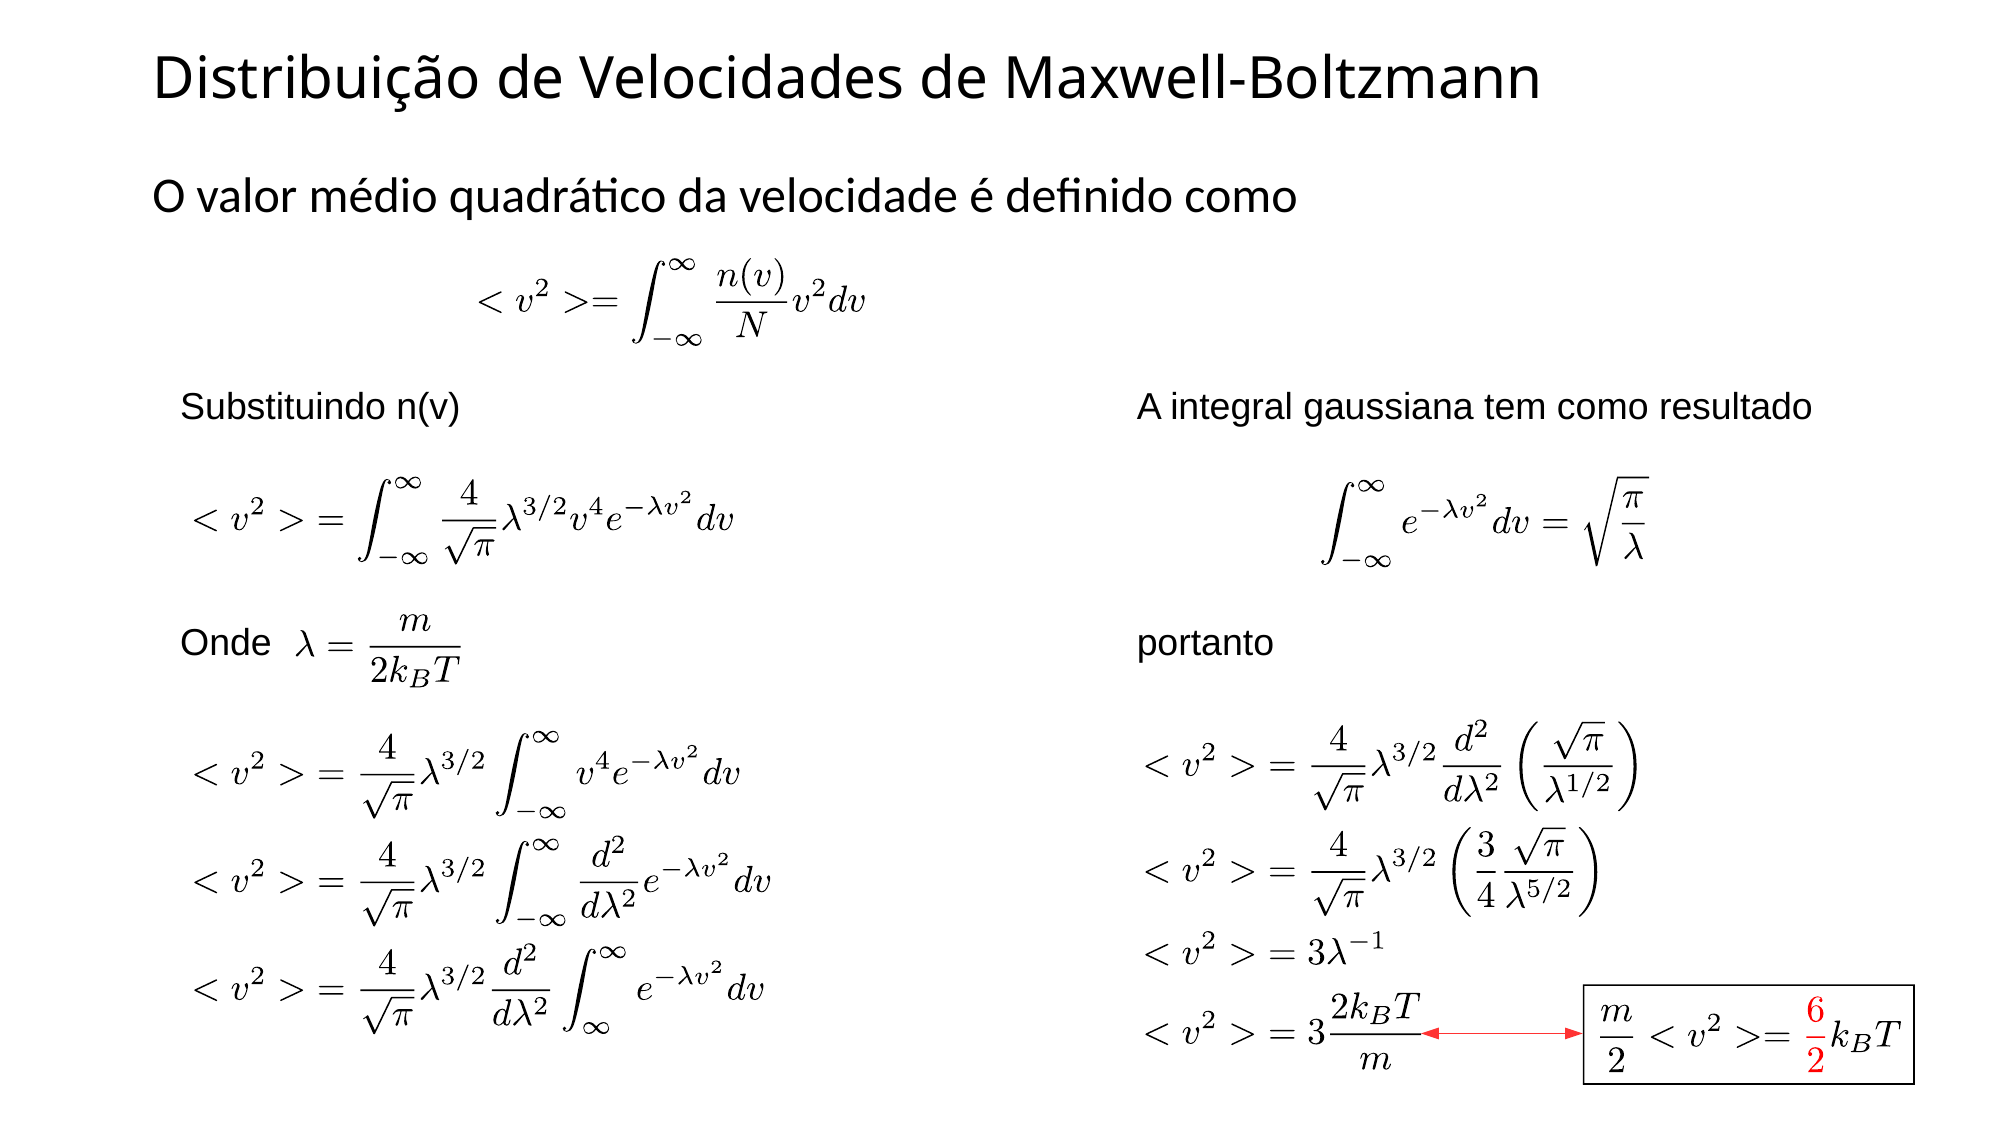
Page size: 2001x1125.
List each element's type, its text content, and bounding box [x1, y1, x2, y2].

title Distribuição de Velocidades de Maxwell-Boltzmann [137, 18, 1863, 142]
text_box Onde [165, 614, 293, 674]
text_box O valor médio quadrático da velocidade é definido como [137, 154, 1867, 230]
text_box [293, 614, 461, 688]
text_box [1318, 476, 1650, 571]
text_box [475, 258, 867, 349]
text_box portanto [1122, 614, 1300, 674]
text_box [191, 730, 773, 1035]
text_box Substituindo n(v) [165, 377, 485, 438]
text_box [190, 476, 735, 567]
text_box A integral gaussiana tem como resultado [1122, 378, 1837, 438]
text_box [1142, 719, 1915, 1085]
